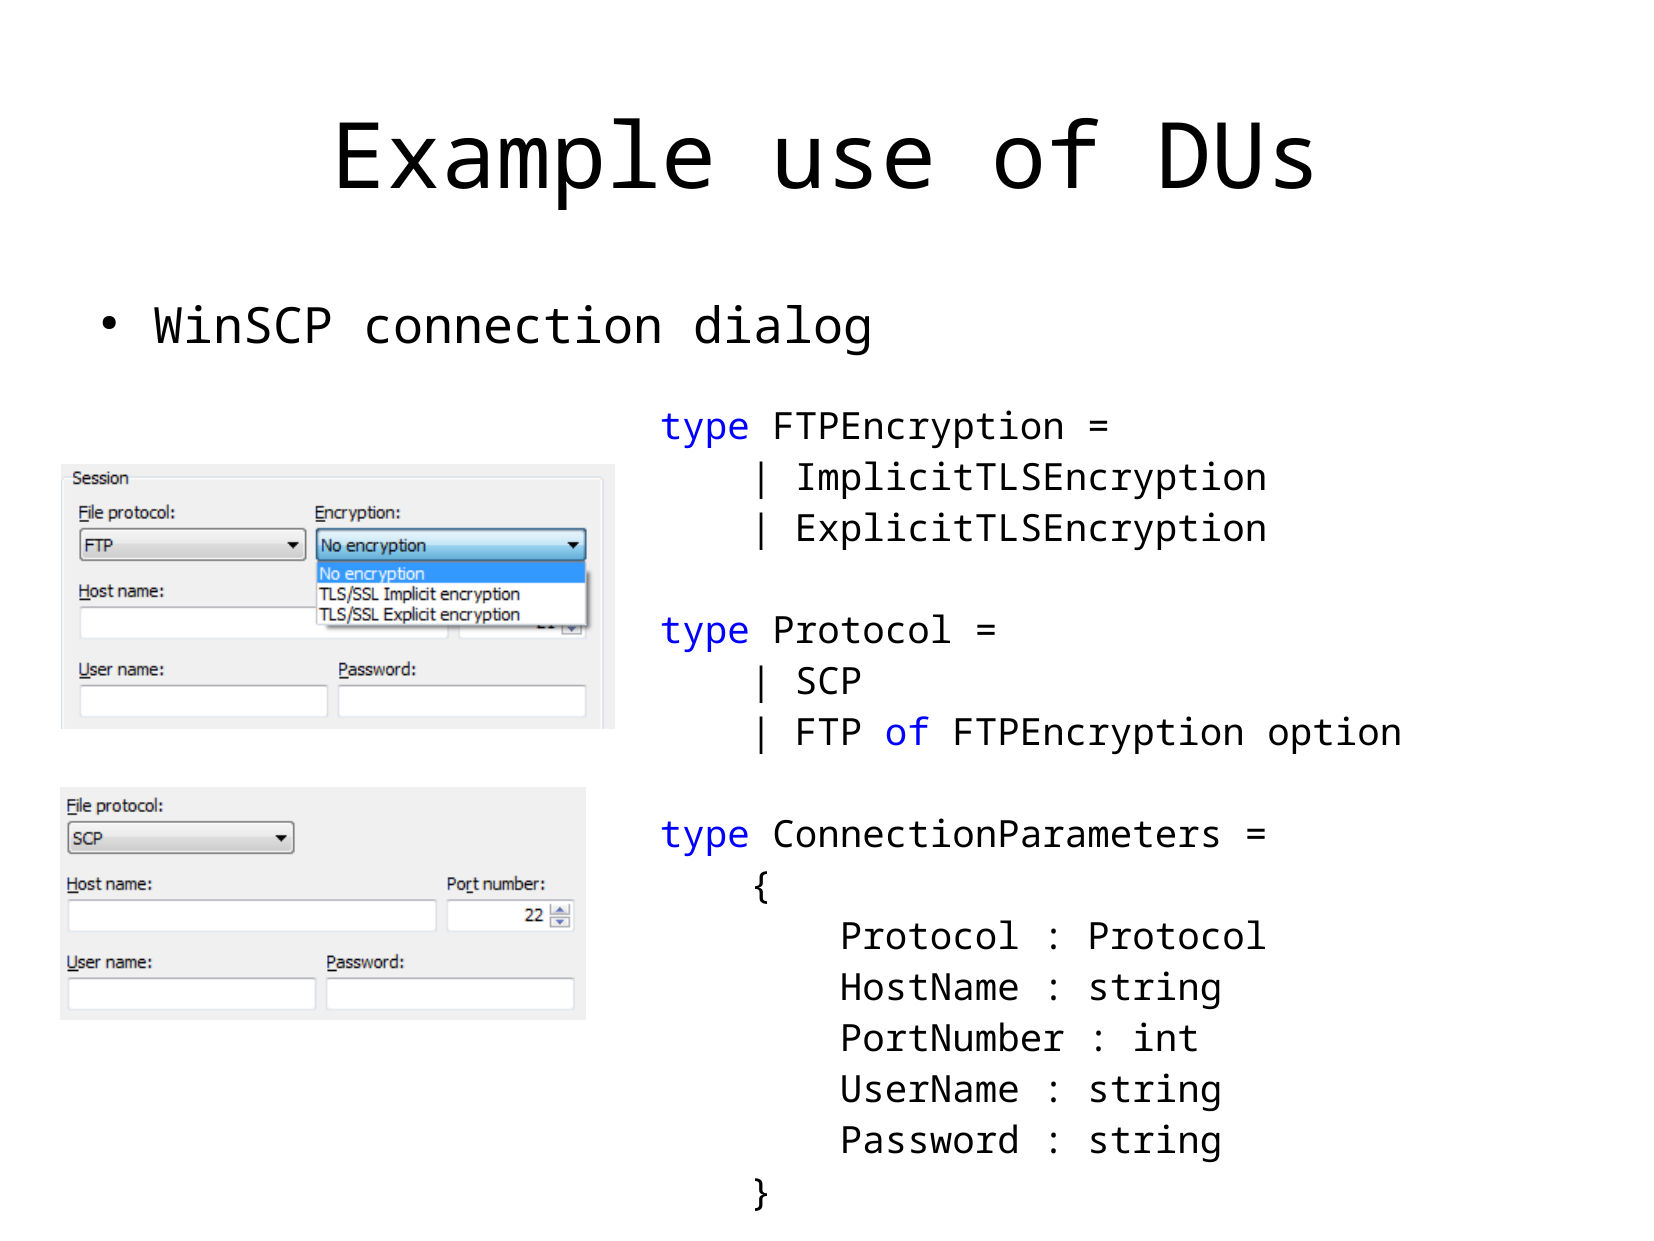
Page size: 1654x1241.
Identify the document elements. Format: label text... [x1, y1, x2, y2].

text_box type FTPEncryption = | ImplicitTLSEncryption | ExplicitTLSEncryption type Protocol = | SCP | FTP of FTPEncryption option type ConnectionParameters = { Protocol : Protocol HostName : string PortNumber : int UserName : string Password : string } [645, 392, 1606, 1156]
title Example use of DUs [82, 49, 1571, 257]
picture [60, 787, 586, 1021]
picture [61, 464, 616, 730]
list WinSCP connection dialog [82, 290, 1571, 1010]
